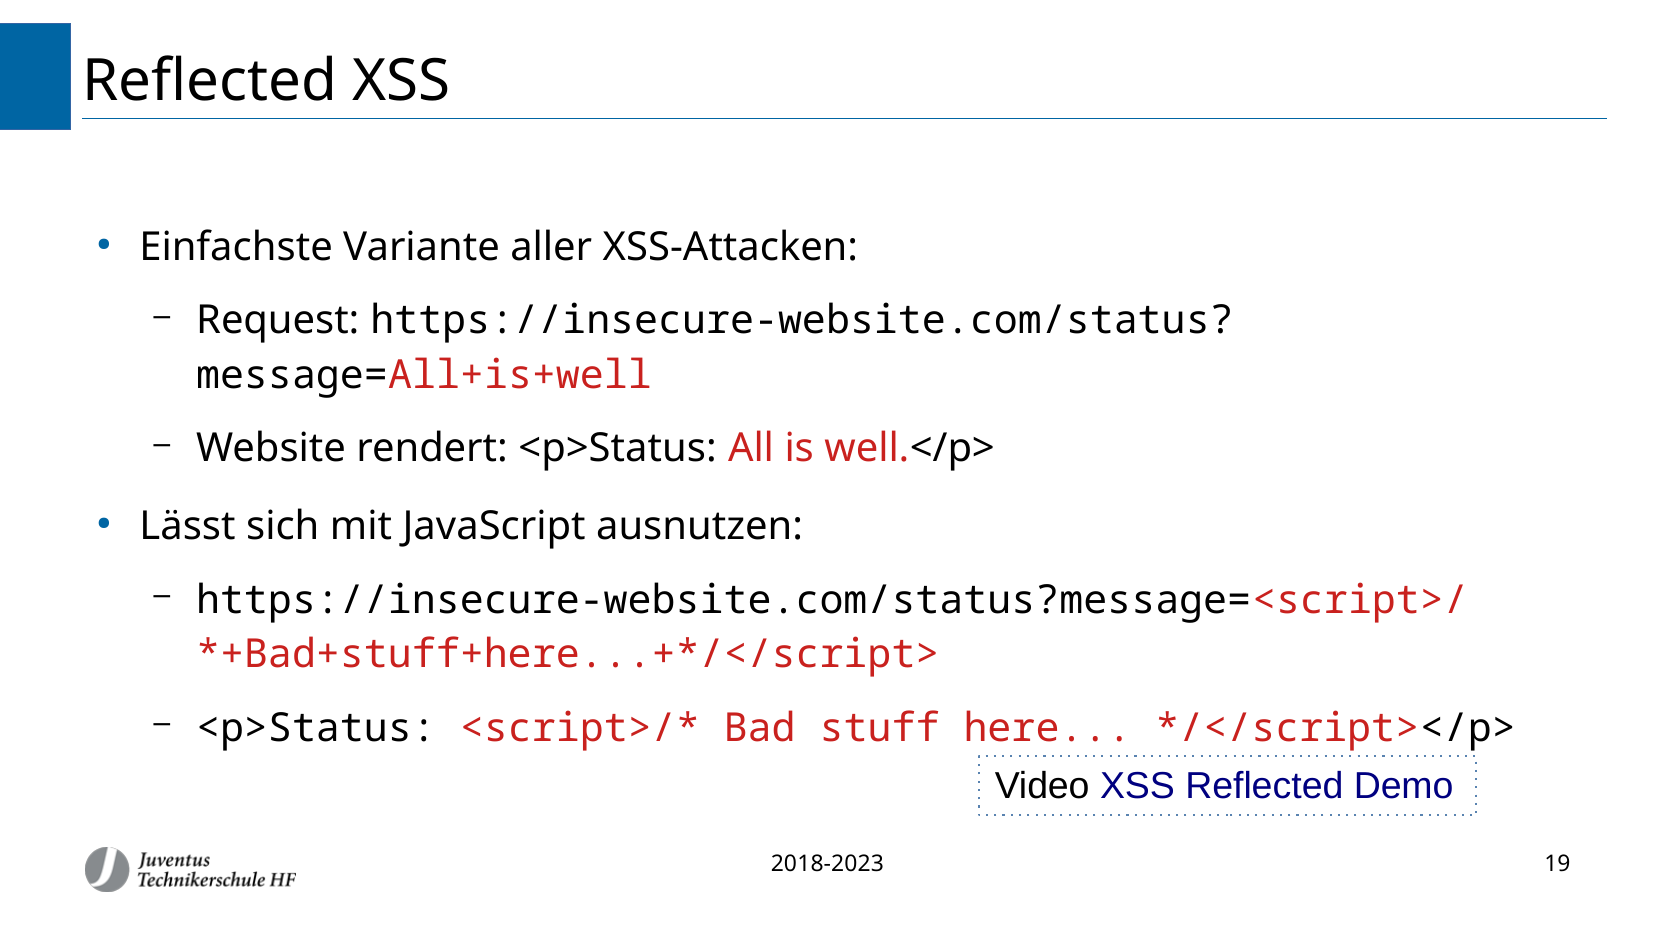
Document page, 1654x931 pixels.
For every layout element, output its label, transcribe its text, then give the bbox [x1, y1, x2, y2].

text_box Video XSS Reflected Demo [979, 756, 1477, 816]
title Reflected XSS [82, 37, 1571, 119]
list Einfachste Variante aller XSS-Attacken: Request: https://insecure-website.com/status?message=All+is+well Website rendert: <p>Status: All is well.</p> Lässt sich mit JavaScript ausnutzen: https://insecure-website.com/status?message=<script>/*+Bad+stuff+here...+*/</script> <p>Status: <script>/* Bad stuff here... */</script></p> [82, 217, 1571, 758]
picture [85, 847, 296, 892]
